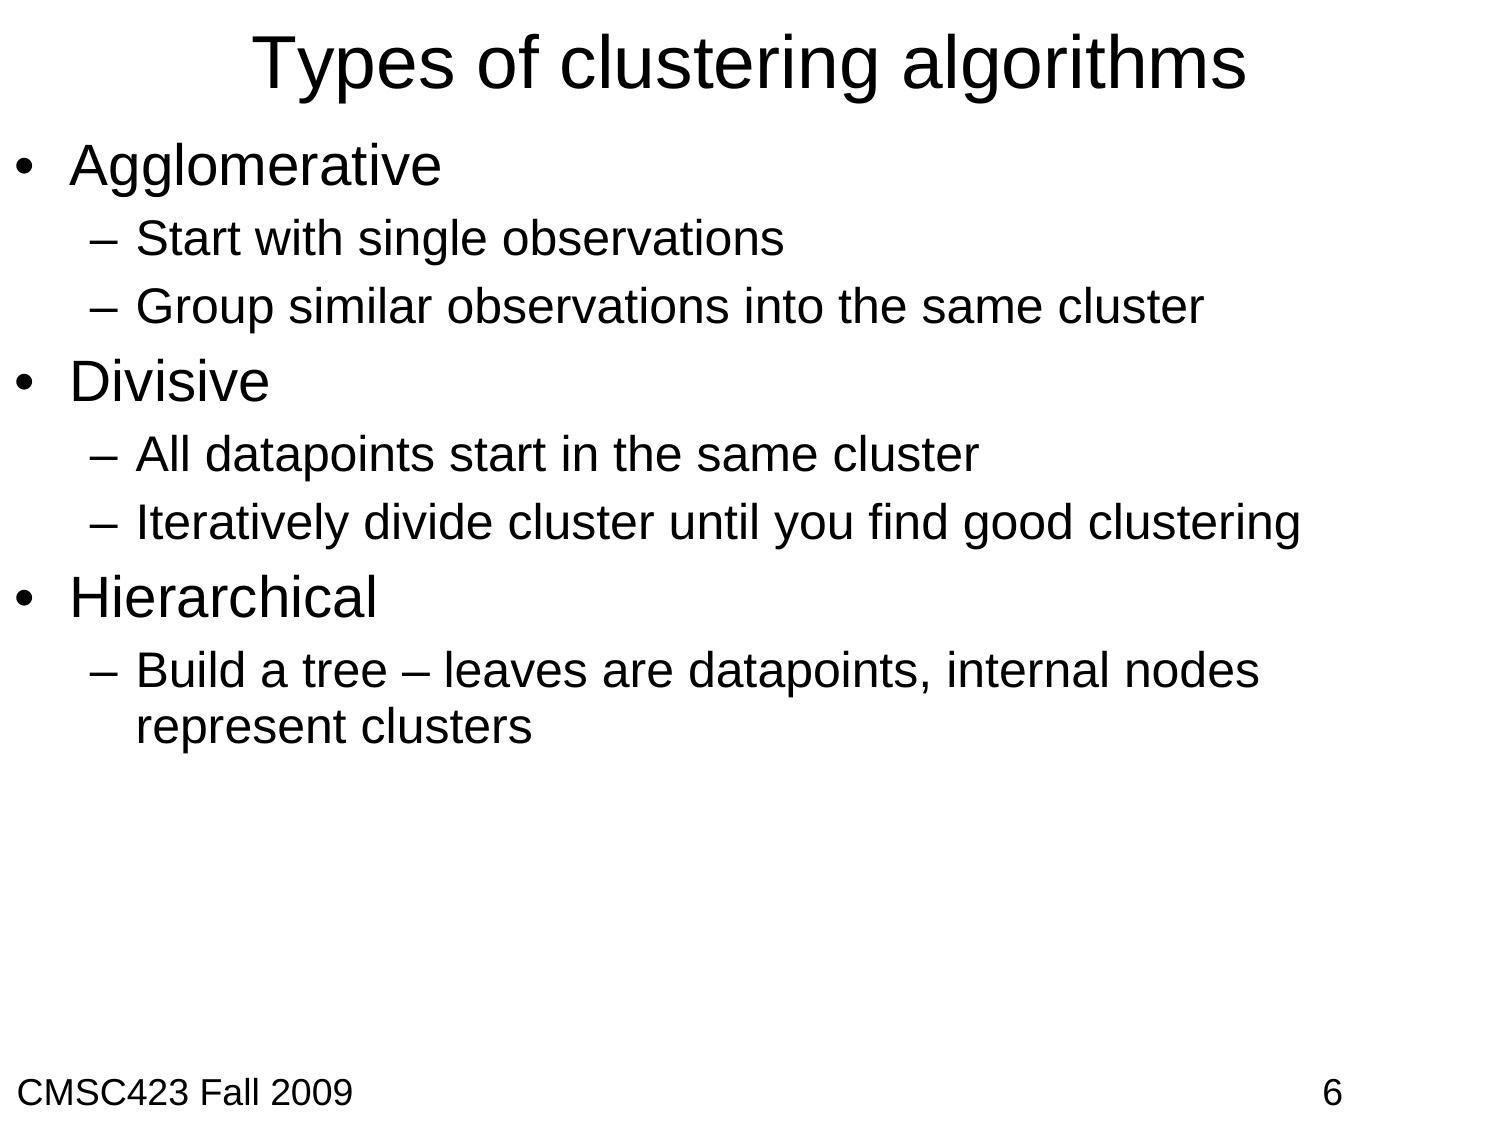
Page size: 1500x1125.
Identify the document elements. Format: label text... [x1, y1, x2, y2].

list Agglomerative Start with single observations Group similar observations into the same cluster Divisive All datapoints start in the same cluster Iteratively divide cluster until you find good clustering Hierarchical Build a tree – leaves are datapoints, internal nodes represent clusters [0, 124, 1500, 1125]
title Types of clustering algorithms [0, 12, 1500, 113]
